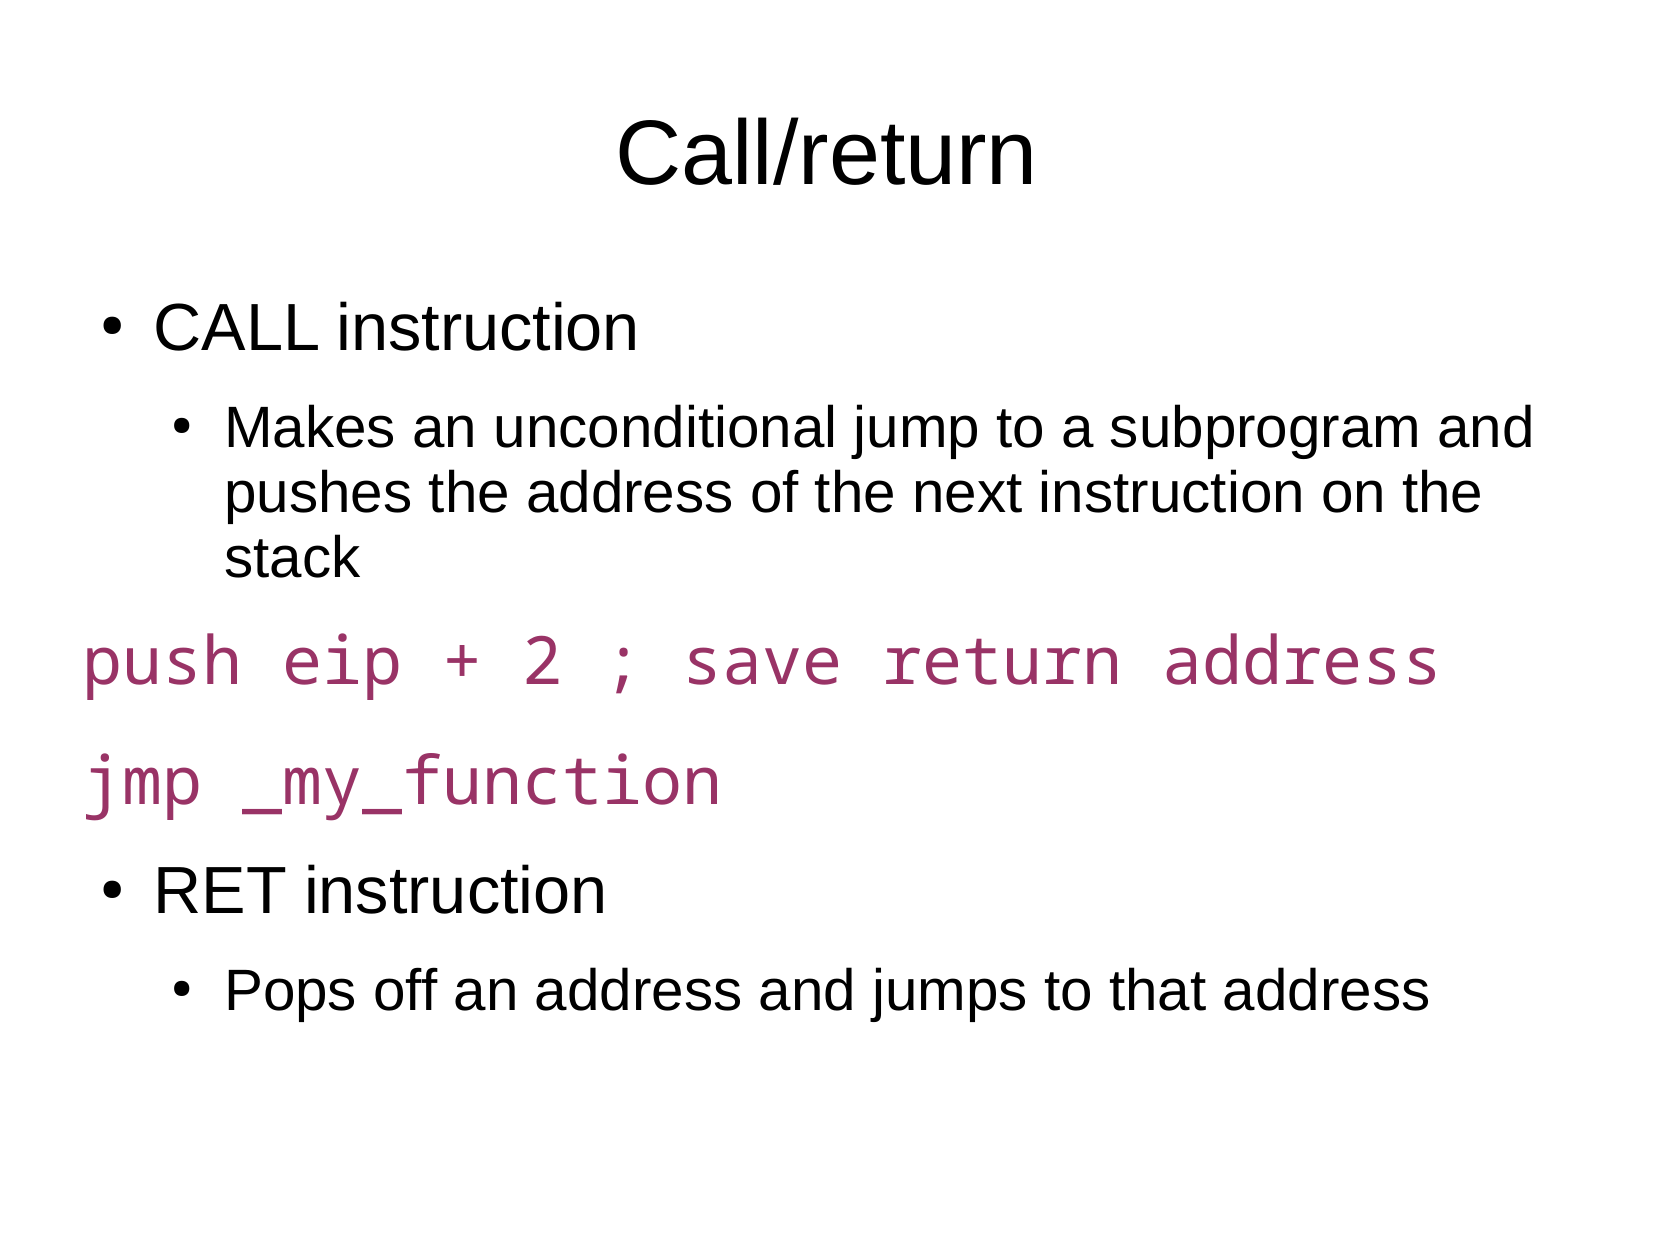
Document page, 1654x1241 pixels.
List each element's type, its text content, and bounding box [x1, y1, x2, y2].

list CALL instruction Makes an unconditional jump to a subprogram and pushes the address of the next instruction on the stack push eip + 2 ; save return address jmp _my_function RET instruction Pops off an address and jumps to that address [82, 290, 1571, 1109]
title Call/return [82, 49, 1571, 257]
